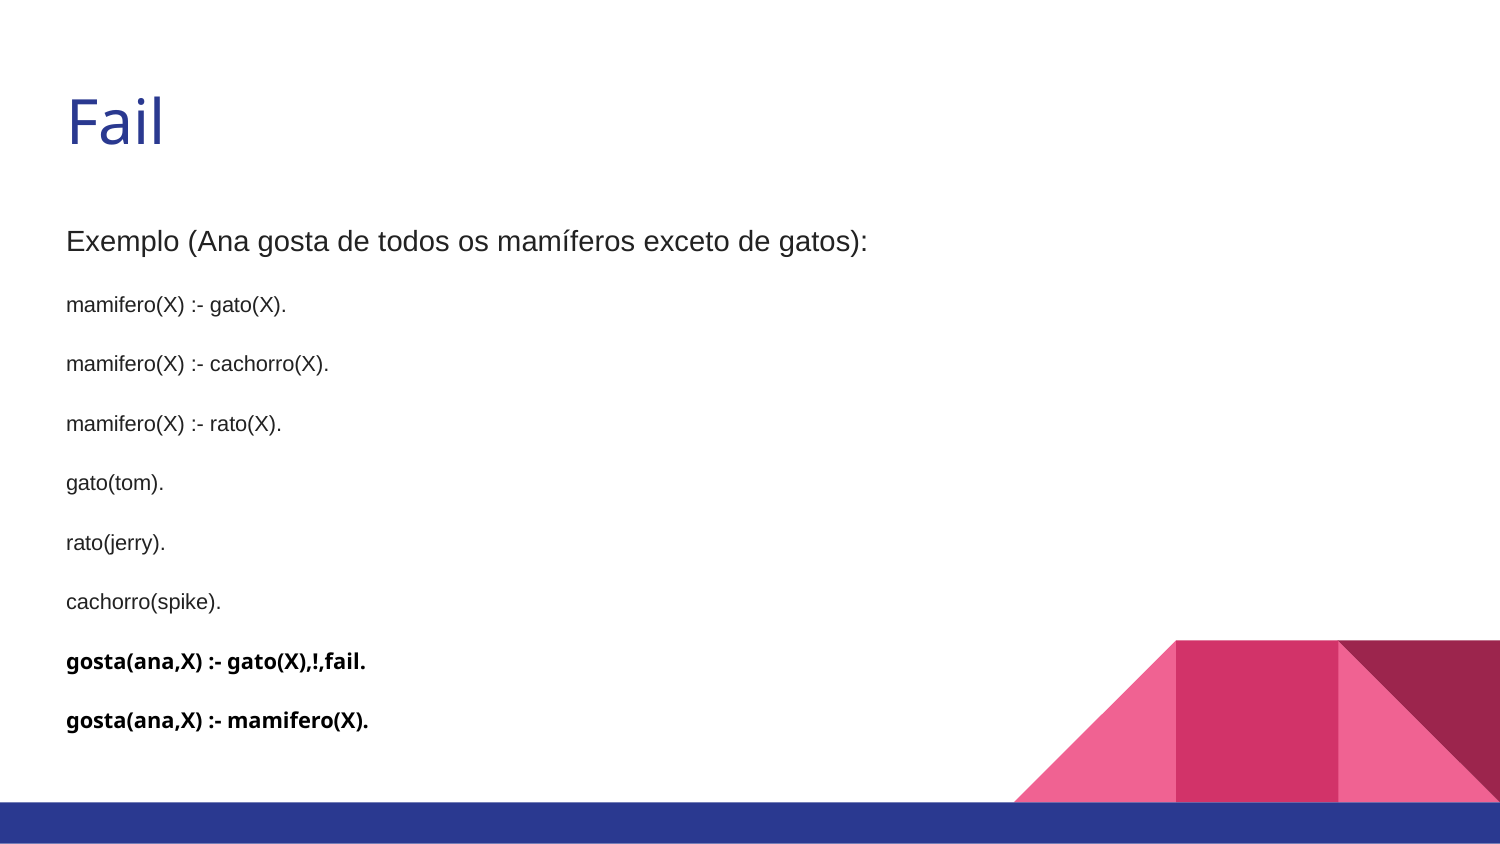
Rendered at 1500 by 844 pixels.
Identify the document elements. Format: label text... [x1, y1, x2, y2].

list Exemplo (Ana gosta de todos os mamíferos exceto de gatos): mamifero(X) :- gato(X). mamifero(X) :- cachorro(X). mamifero(X) :- rato(X). gato(tom). rato(jerry). cachorro(spike). gosta(ana,X) :- gato(X),!,fail. gosta(ana,X) :- mamifero(X). [51, 201, 1449, 750]
title Fail [51, 67, 1449, 167]
